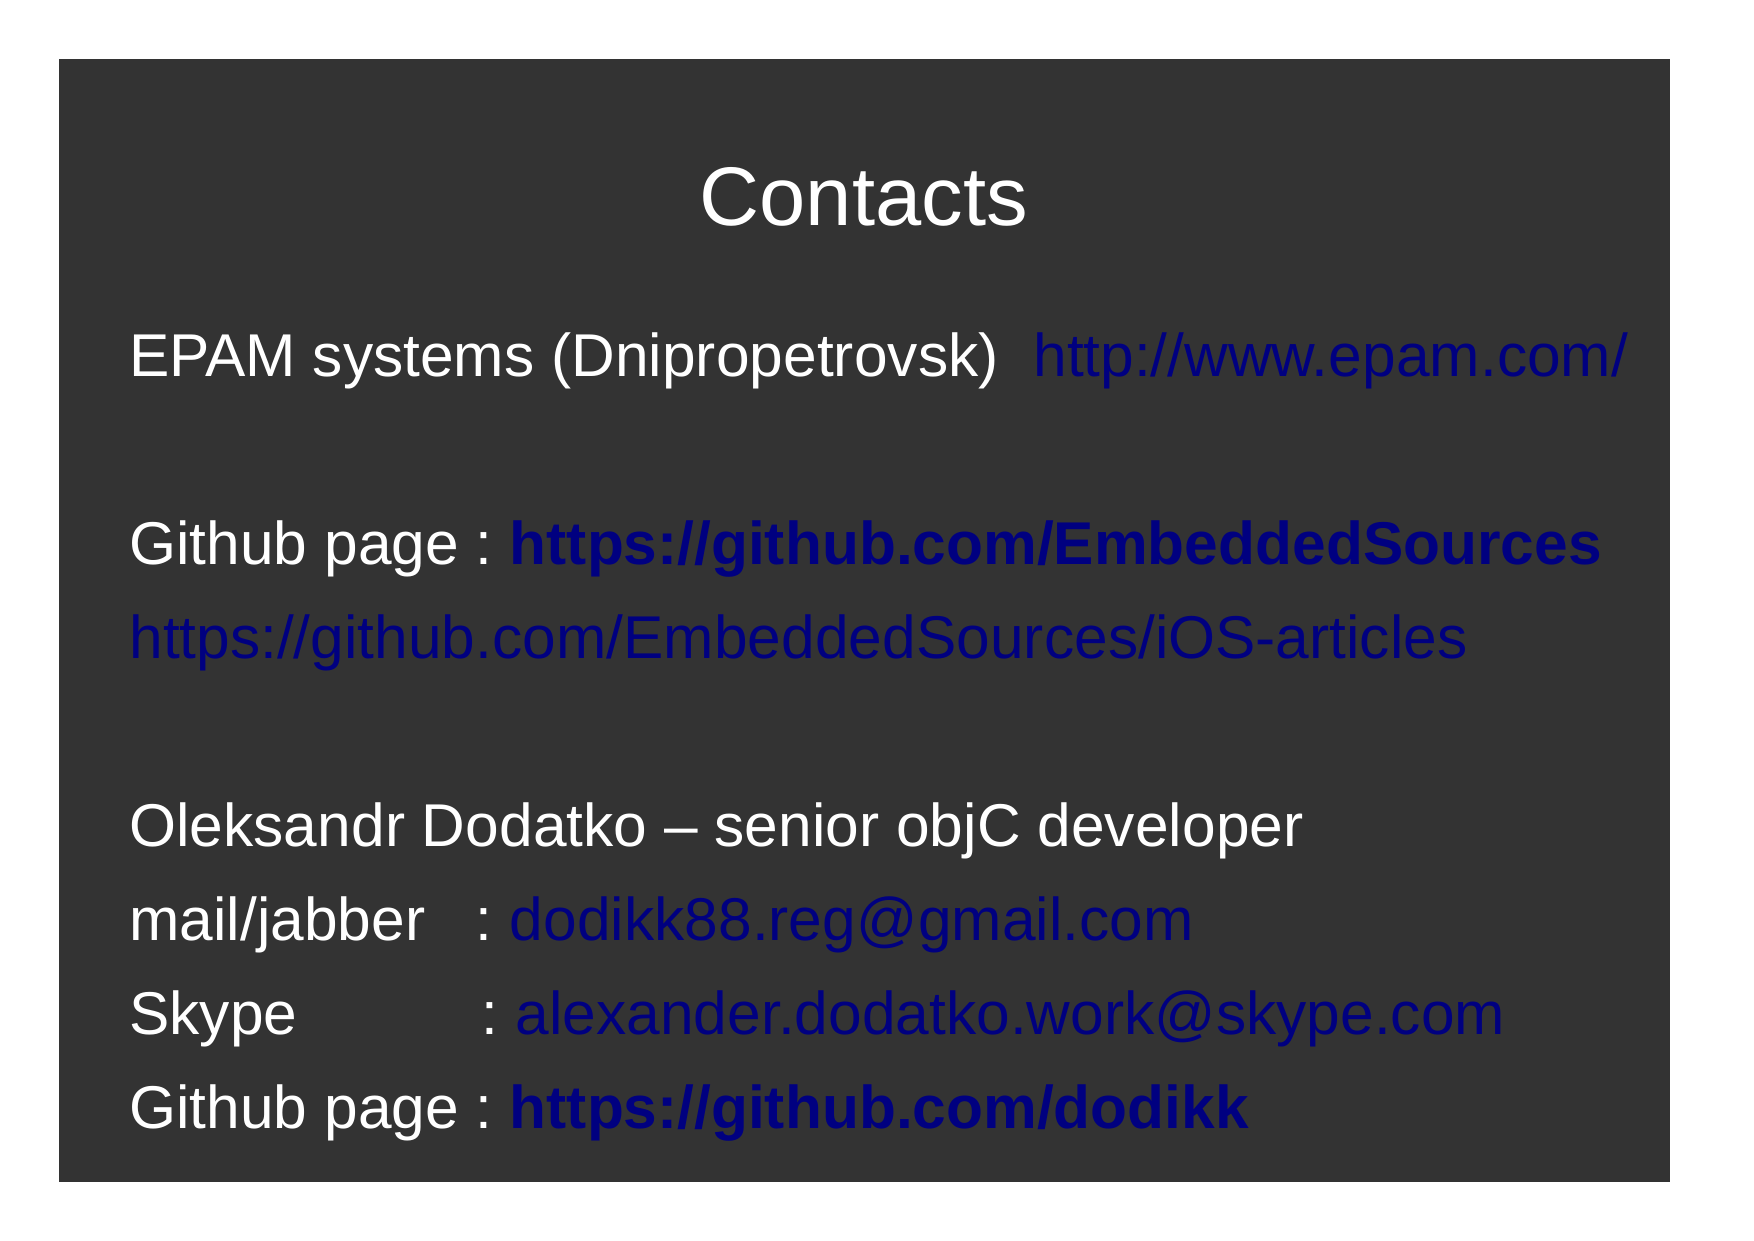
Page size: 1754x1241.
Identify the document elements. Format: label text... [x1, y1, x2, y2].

list EPAM systems (Dnipropetrovsk) http://www.epam.com/ Github page : https://github.com/EmbeddedSources https://github.com/EmbeddedSources/iOS-articles Oleksandr Dodatko – senior objC developer mail/jabber : dodikk88.reg@gmail.com Skype : alexander.dodatko.work@skype.com Github page : https://github.com/dodikk [58, 321, 1670, 1241]
title Contacts [138, 103, 1589, 291]
